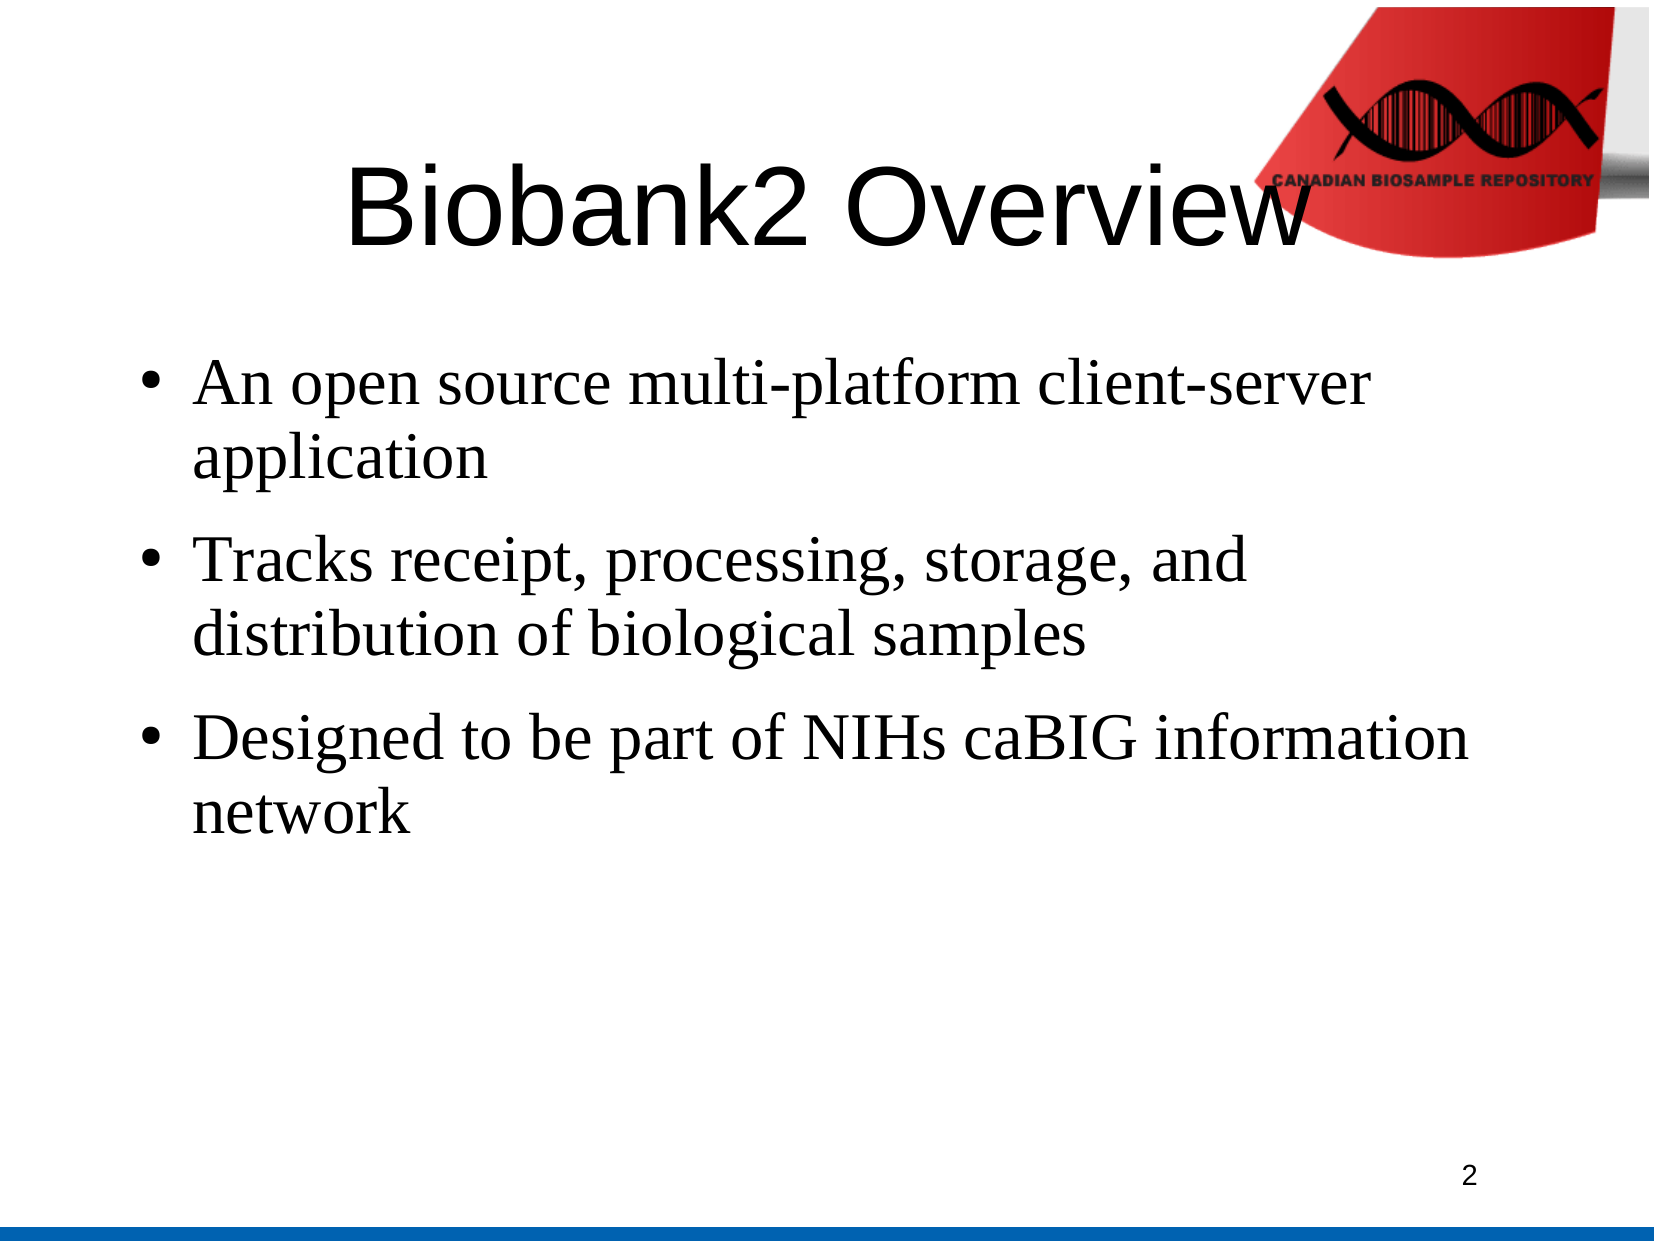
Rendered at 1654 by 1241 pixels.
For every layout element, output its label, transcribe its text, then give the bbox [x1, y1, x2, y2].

title Biobank2 Overview [121, 110, 1534, 303]
picture [1240, 7, 1649, 325]
list An open source multi-platform client-server application Tracks receipt, processing, storage, and distribution of biological samples Designed to be part of NIHs caBIG information network [121, 344, 1534, 1112]
